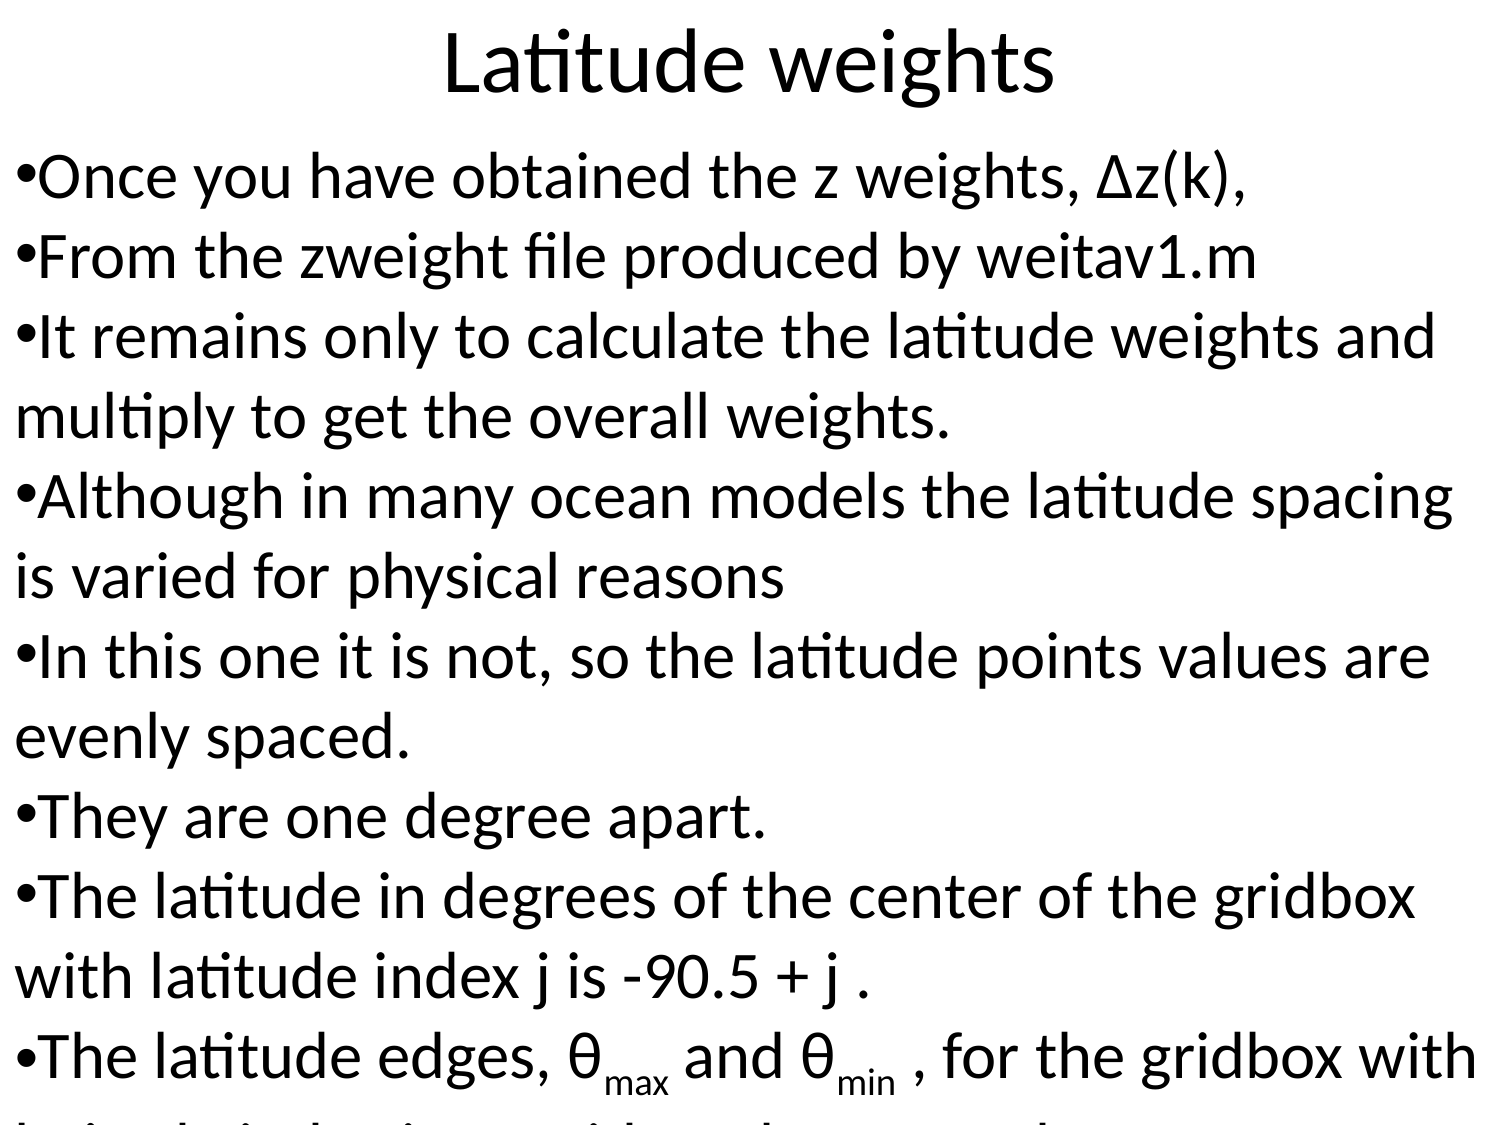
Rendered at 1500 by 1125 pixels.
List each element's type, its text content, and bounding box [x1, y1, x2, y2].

text_box Once you have obtained the z weights, Δz(k), From the zweight file produced by weitav1.m It remains only to calculate the latitude weights and multiply to get the overall weights. Although in many ocean models the latitude spacing is varied for physical reasons In this one it is not, so the latitude points values are evenly spaced. They are one degree apart. The latitude in degrees of the center of the gridbox with latitude index j is -90.5 + j . The latitude edges, θmax and θmin , for the gridbox with latitude index j are midway between the centers, except that for index 1, θmin is -90 degrees, the South Pole, and for index 180, θmax is +90 degrees, the North Pole. For index 1 the center of the cell is equal to θmin . For index 180 the center of the cell is equal to θmax . From this you should readily be able to find the latitude weights. In MATLAB sin(theta) Calculates the sine of theta in radians. MATLAB functions cos and tan work analogously. (Don’t forget to convert from degrees to radians!). [0, 124, 1500, 1075]
text_box Latitude weights [75, 12, 1425, 100]
